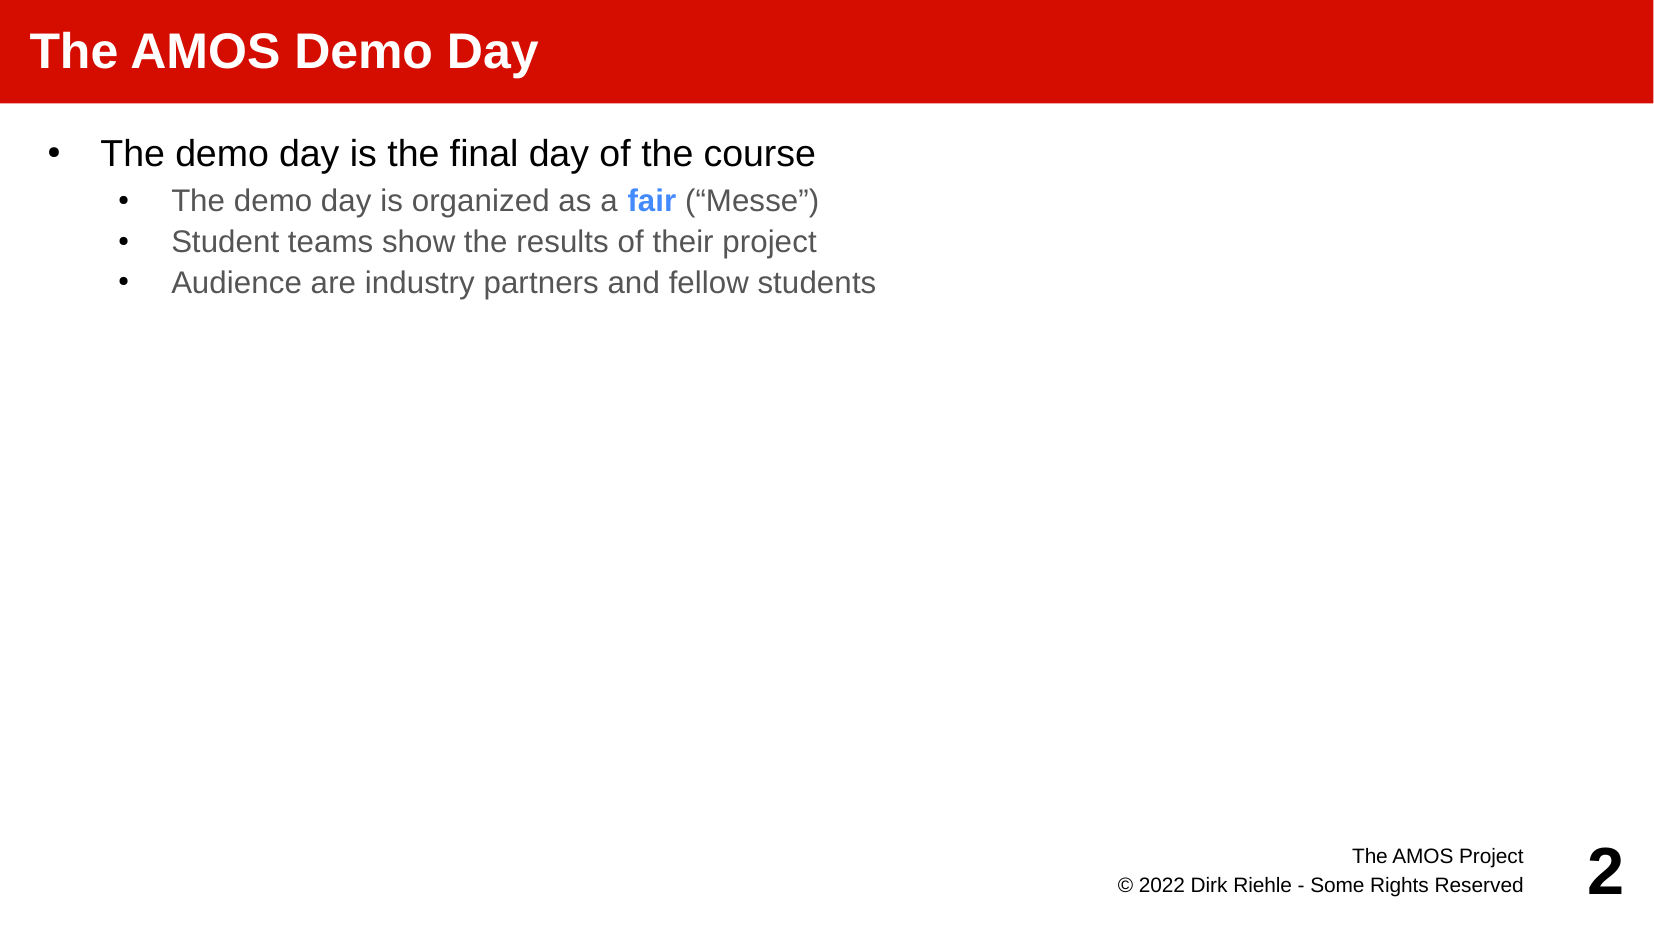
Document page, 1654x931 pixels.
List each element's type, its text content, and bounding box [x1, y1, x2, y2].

title The AMOS Demo Day [0, 0, 1654, 104]
list The demo day is the final day of the course The demo day is organized as a fair (“Messe”) Student teams show the results of their project Audience are industry partners and fellow students [29, 132, 1625, 813]
